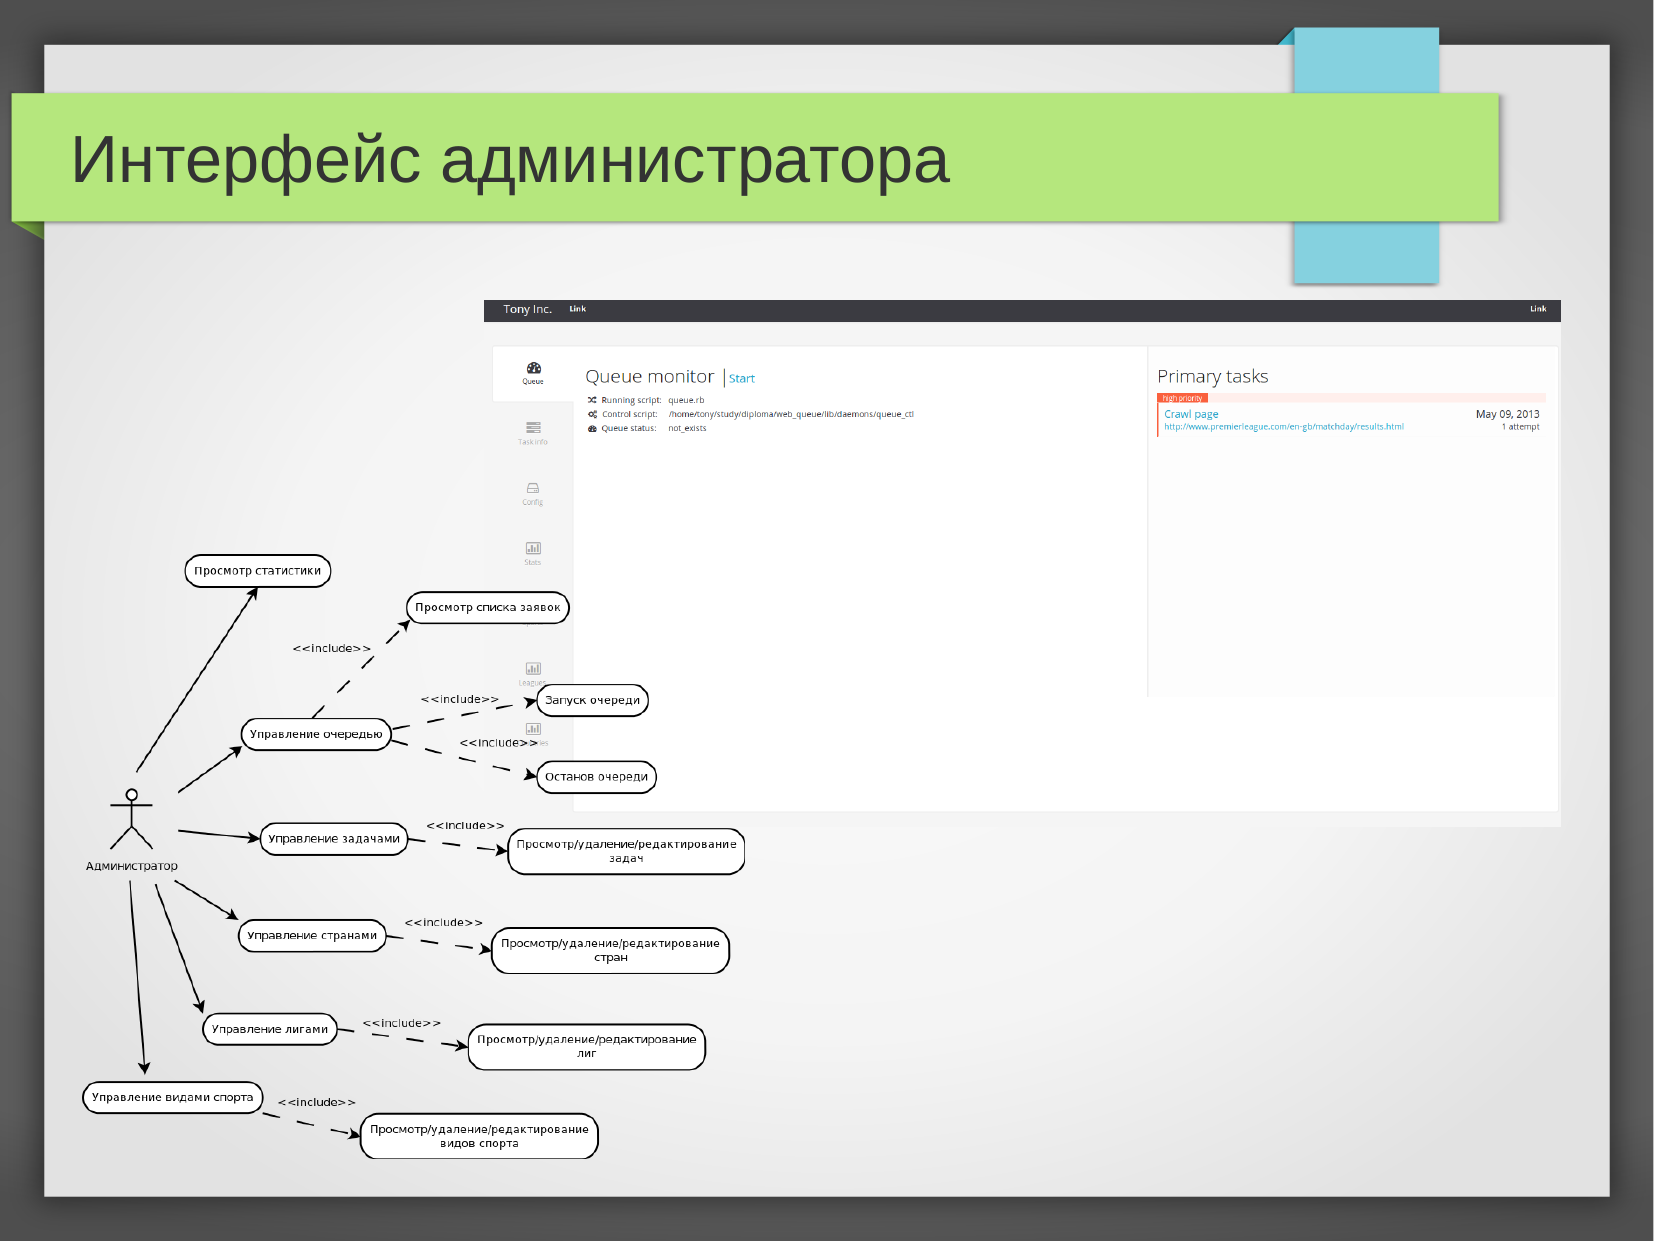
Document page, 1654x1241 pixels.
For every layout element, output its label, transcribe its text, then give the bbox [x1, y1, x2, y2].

picture [0, 0, 1654, 1241]
title Интерфейс администратора [70, 106, 1229, 213]
